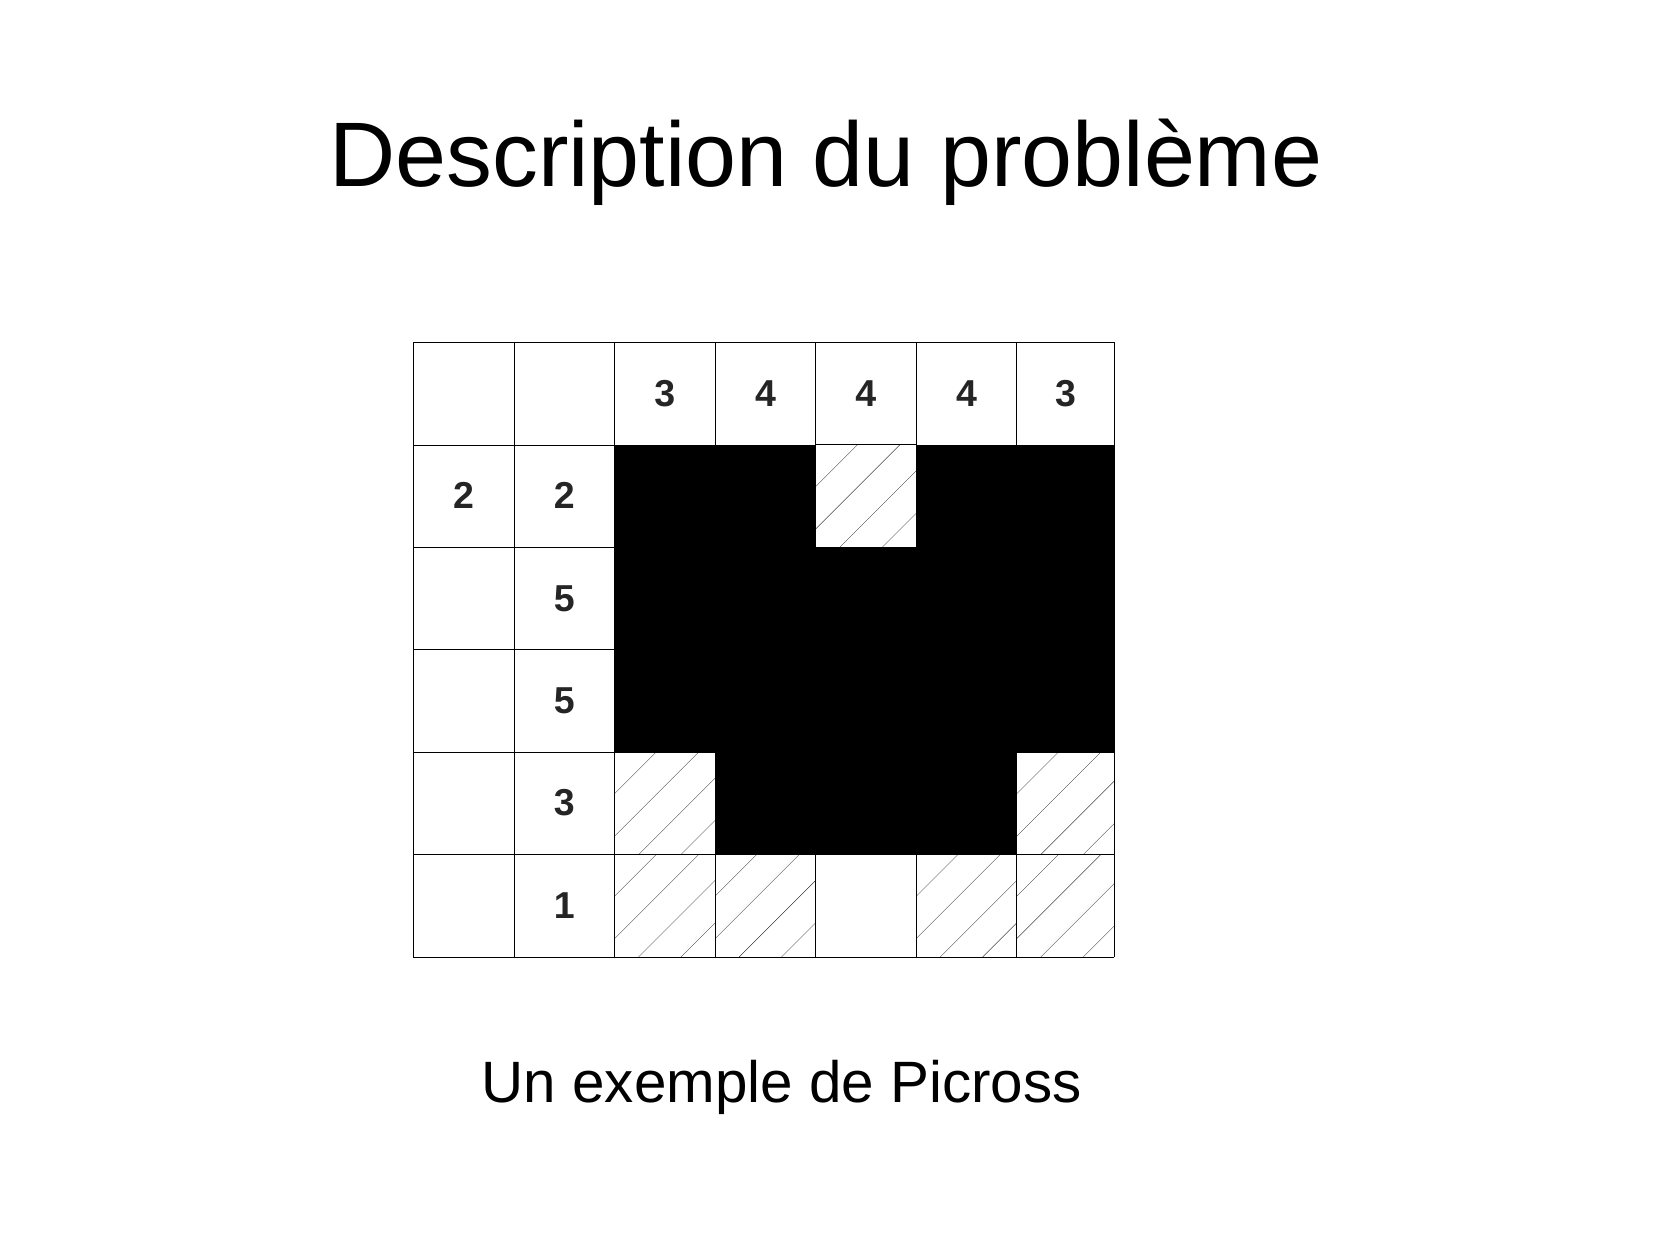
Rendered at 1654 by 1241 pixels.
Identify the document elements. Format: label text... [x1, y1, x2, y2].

table_cell 3 [515, 753, 614, 854]
table_header 3 [615, 343, 715, 445]
table_cell 5 [515, 548, 614, 649]
table_cell [615, 650, 715, 752]
table_cell [716, 753, 815, 854]
table_cell [615, 446, 715, 547]
table_cell [716, 855, 815, 957]
table_header 4 [816, 343, 916, 444]
table_cell [917, 548, 1016, 649]
table_cell [1017, 446, 1114, 547]
table_cell [615, 855, 715, 957]
table_cell 2 [414, 446, 514, 547]
title Description du problème [82, 49, 1571, 257]
table_cell [1017, 650, 1114, 752]
table_cell [414, 753, 514, 854]
table_cell [917, 855, 1016, 957]
table_cell [1017, 855, 1114, 957]
table_cell [816, 855, 916, 957]
table_cell [816, 445, 916, 547]
table_cell [414, 650, 514, 752]
table_header [414, 343, 514, 445]
table_cell [414, 548, 514, 649]
table_cell [816, 548, 916, 649]
table_header [515, 343, 614, 445]
table_cell [716, 548, 815, 649]
table_header 3 [1017, 343, 1114, 445]
table_cell [816, 650, 916, 752]
table_cell 2 [515, 446, 614, 547]
table_cell [816, 753, 916, 854]
table_cell [414, 855, 514, 957]
table_cell [1017, 753, 1114, 854]
text_box Un exemple de Picross [465, 1039, 1099, 1120]
table_cell [716, 446, 815, 547]
table_cell [1017, 548, 1114, 649]
table_cell [716, 650, 815, 752]
table_cell [615, 548, 715, 649]
table_cell 1 [515, 855, 614, 957]
table_header 4 [917, 343, 1016, 445]
table_cell [615, 753, 715, 854]
table_cell 5 [515, 650, 614, 752]
table_header 4 [716, 343, 815, 445]
table_cell [917, 446, 1016, 547]
table_cell [917, 650, 1016, 752]
table_cell [917, 753, 1016, 854]
